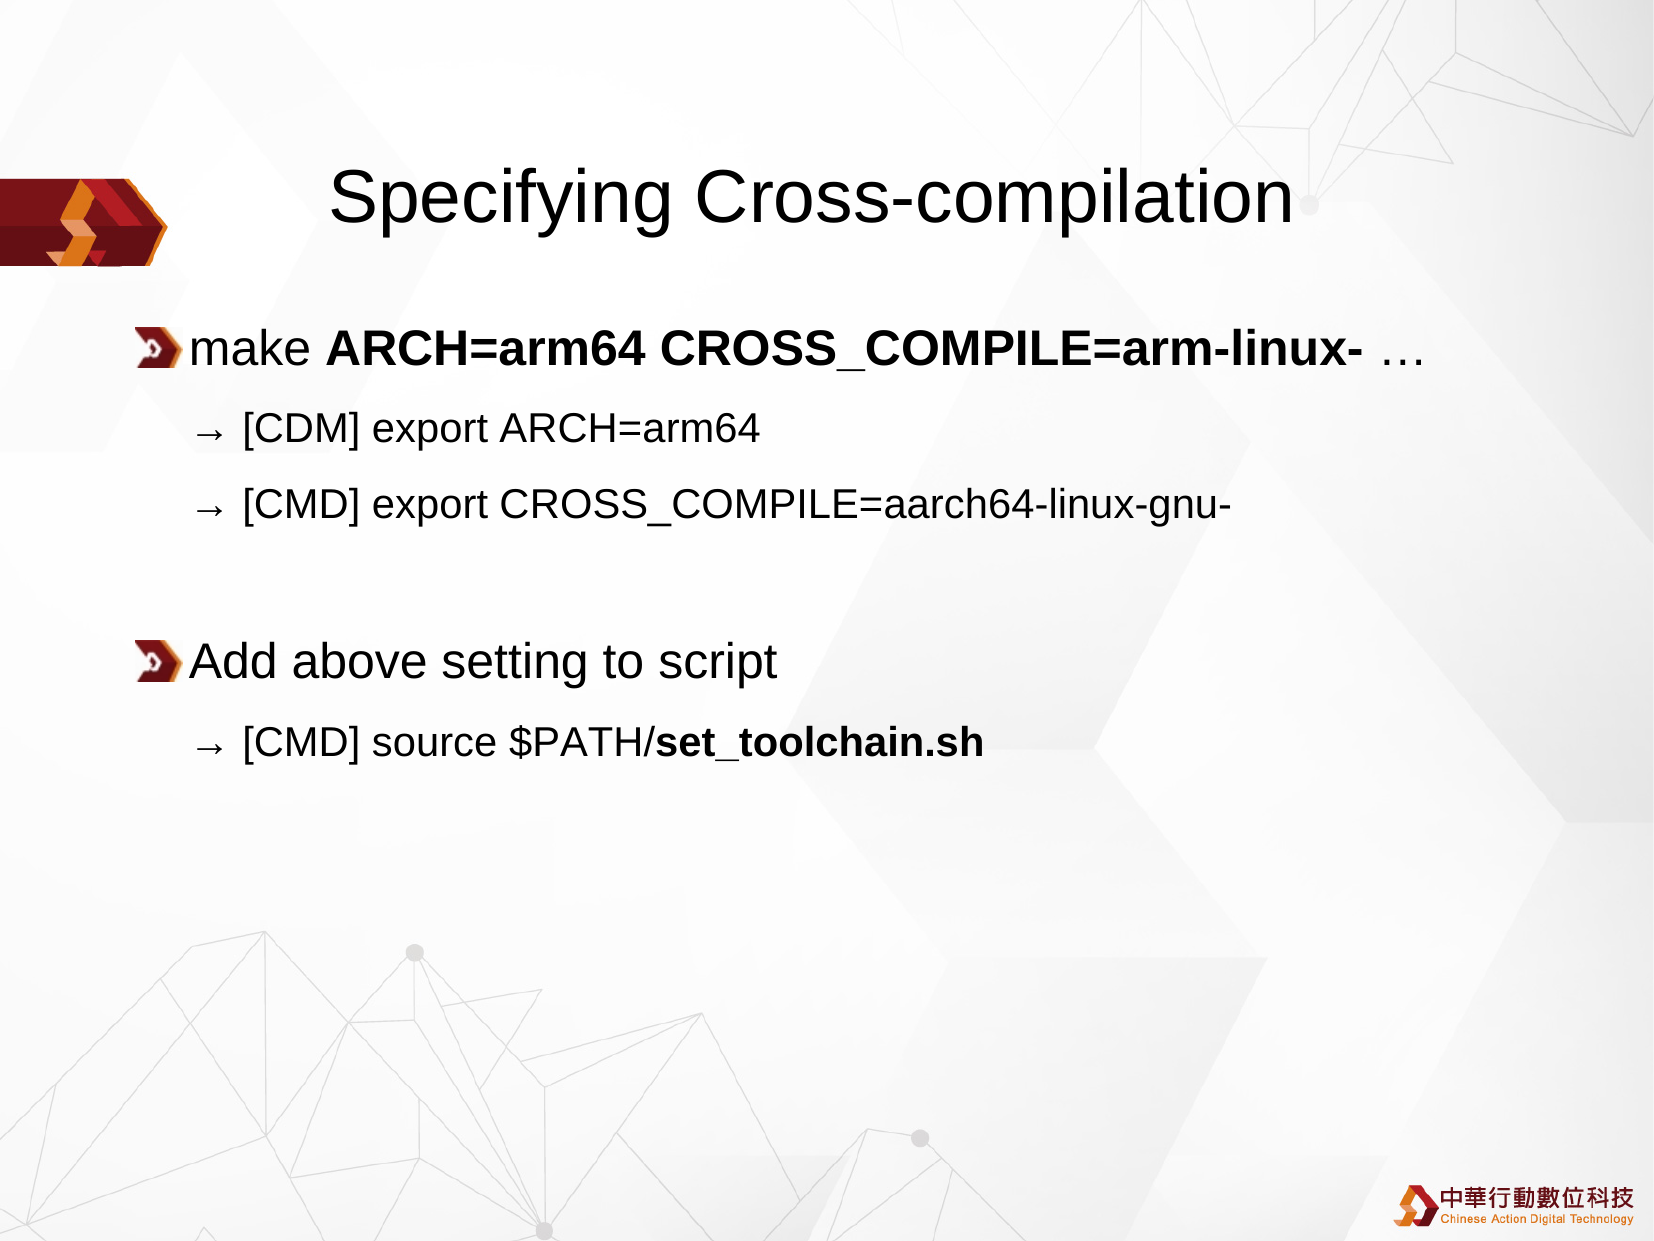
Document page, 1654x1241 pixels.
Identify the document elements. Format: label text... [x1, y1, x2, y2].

title Specifying Cross-compilation [118, 112, 1506, 281]
picture [0, 0, 1654, 1241]
list make ARCH=arm64 CROSS_COMPILE=arm-linux- … → [CDM] export ARCH=arm64 → [CMD] export CROSS_COMPILE=aarch64-linux-gnu- Add above setting to script → [CMD] source $PATH/set_toolchain.sh [118, 319, 1571, 1040]
